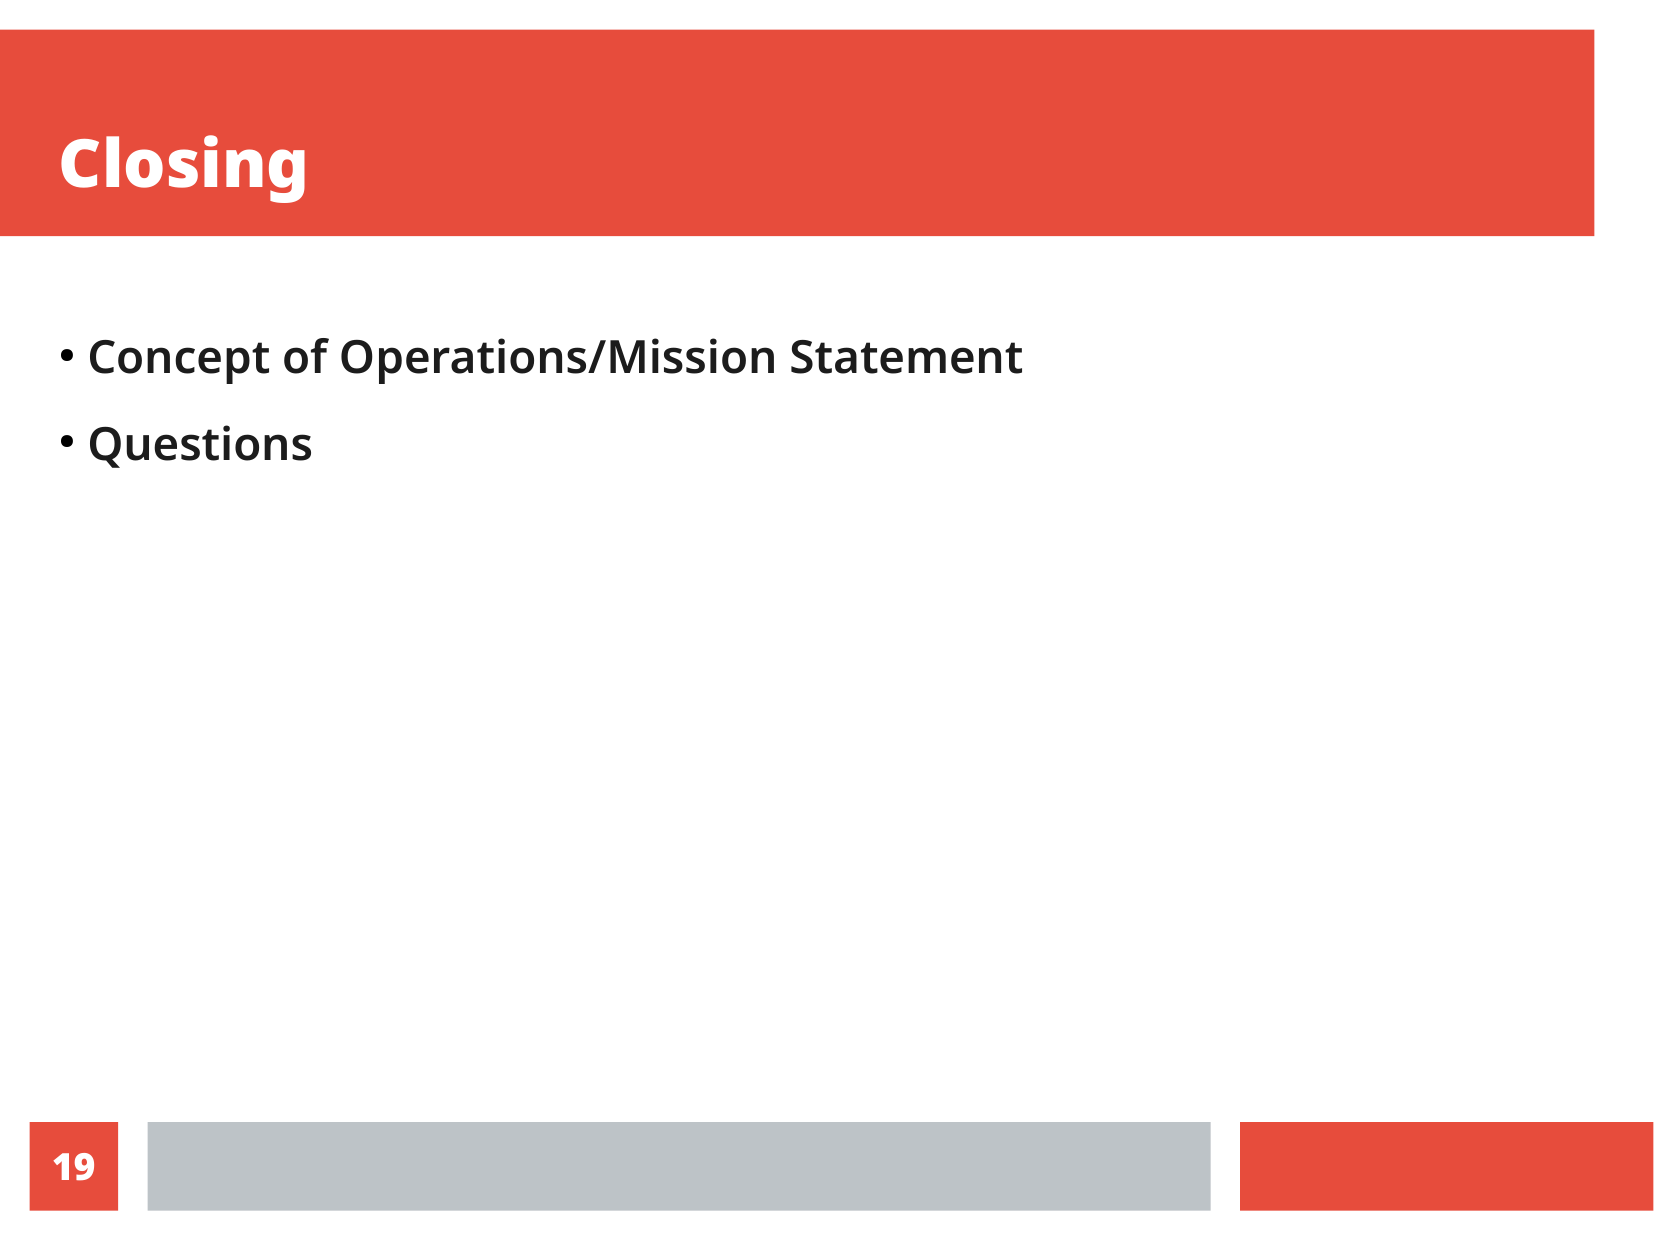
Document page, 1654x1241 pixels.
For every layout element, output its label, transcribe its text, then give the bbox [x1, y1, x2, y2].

title Closing [59, 59, 1595, 207]
list Concept of Operations/Mission Statement Questions [59, 324, 1565, 1093]
